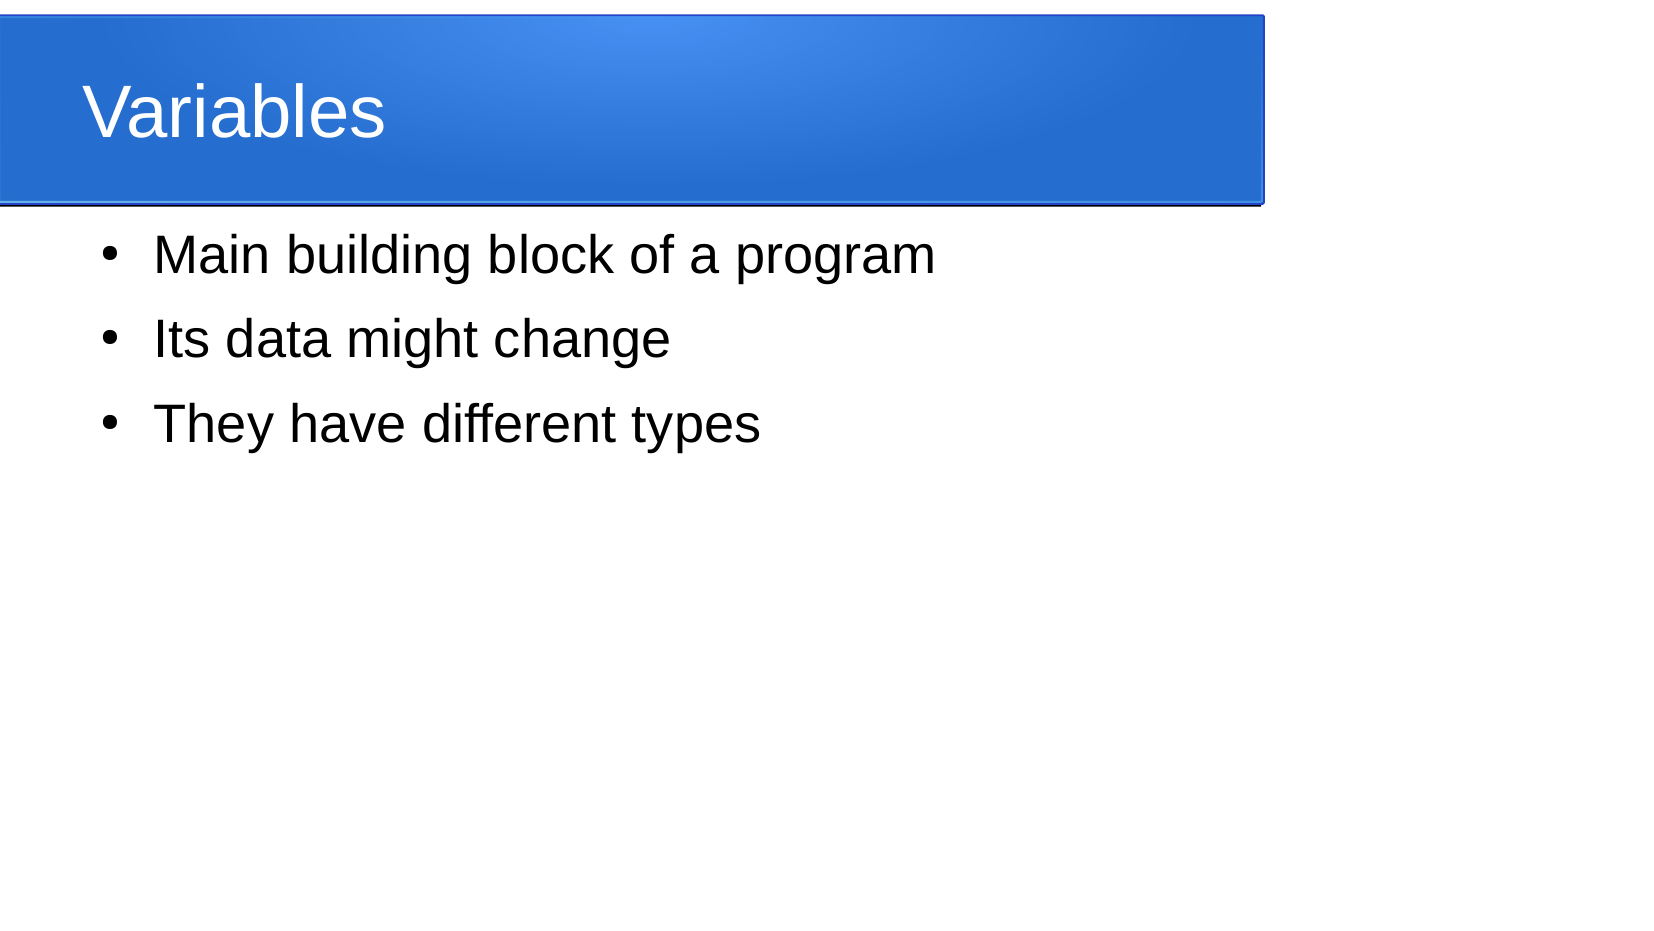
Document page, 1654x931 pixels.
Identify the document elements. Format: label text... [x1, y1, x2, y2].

title Variables [82, 35, 1235, 189]
list Main building block of a program Its data might change They have different types [82, 224, 1571, 764]
